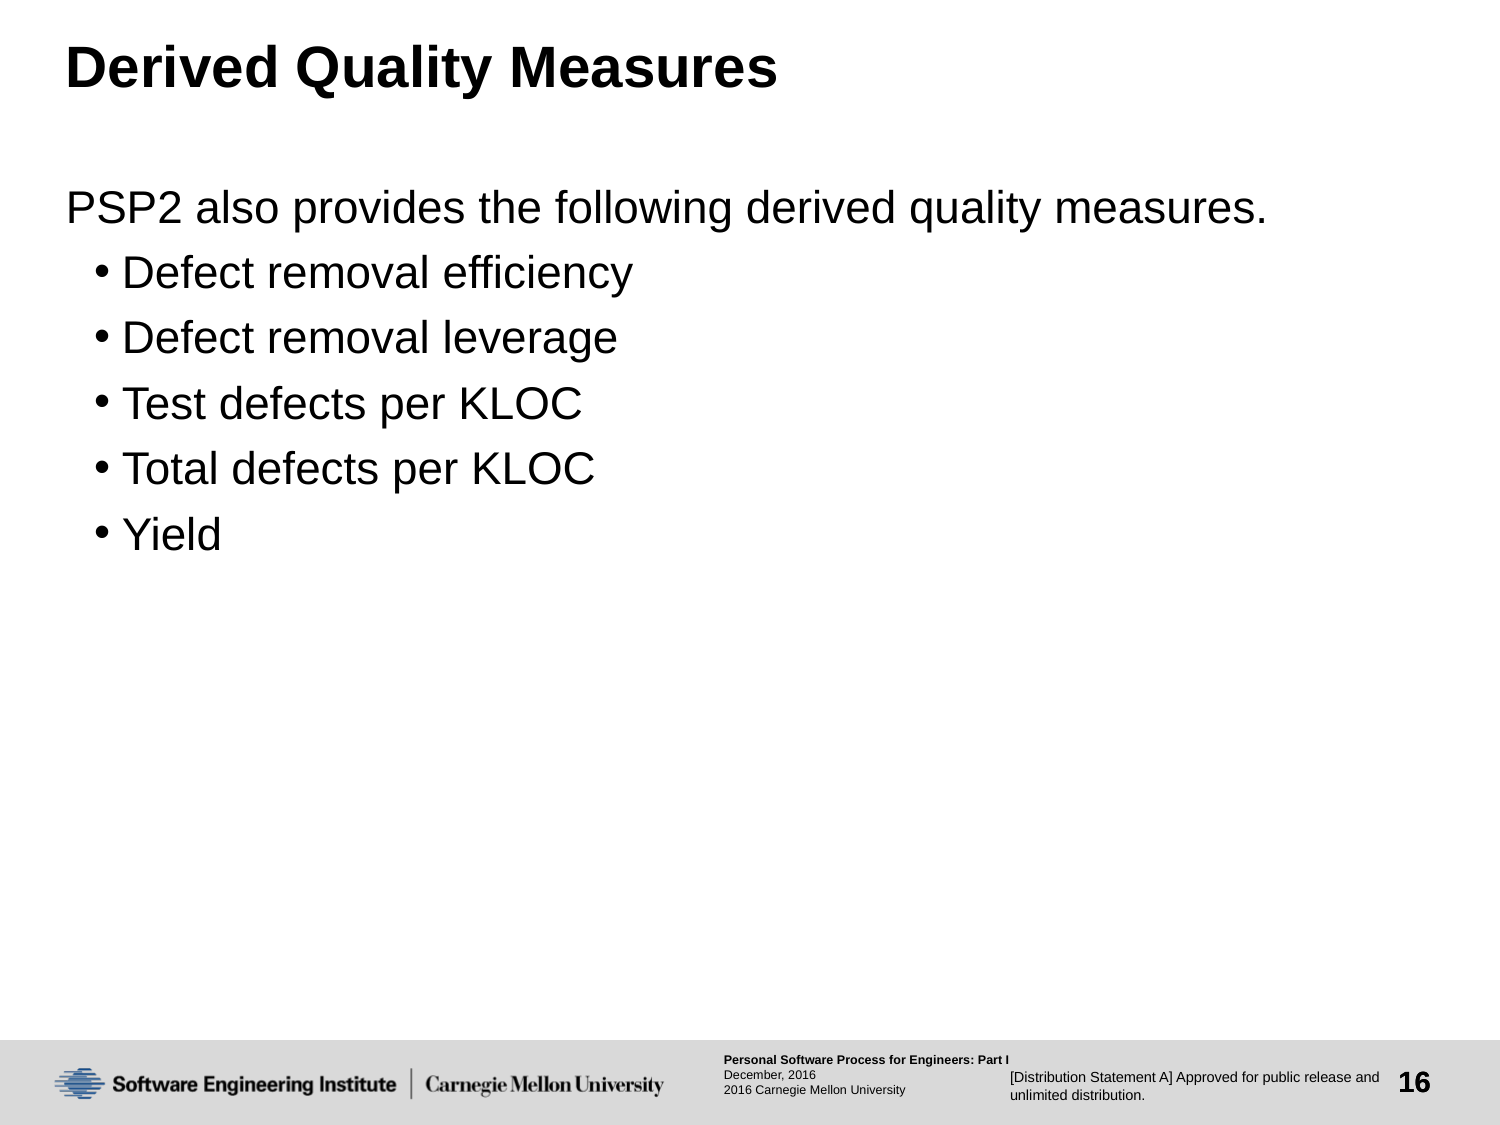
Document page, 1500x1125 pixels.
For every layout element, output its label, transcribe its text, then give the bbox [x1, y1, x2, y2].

list PSP2 also provides the following derived quality measures. Defect removal efficiency Defect removal leverage Test defects per KLOC Total defects per KLOC Yield [65, 177, 1431, 1000]
picture [46, 1061, 673, 1104]
title Derived Quality Measures [65, 37, 1313, 148]
